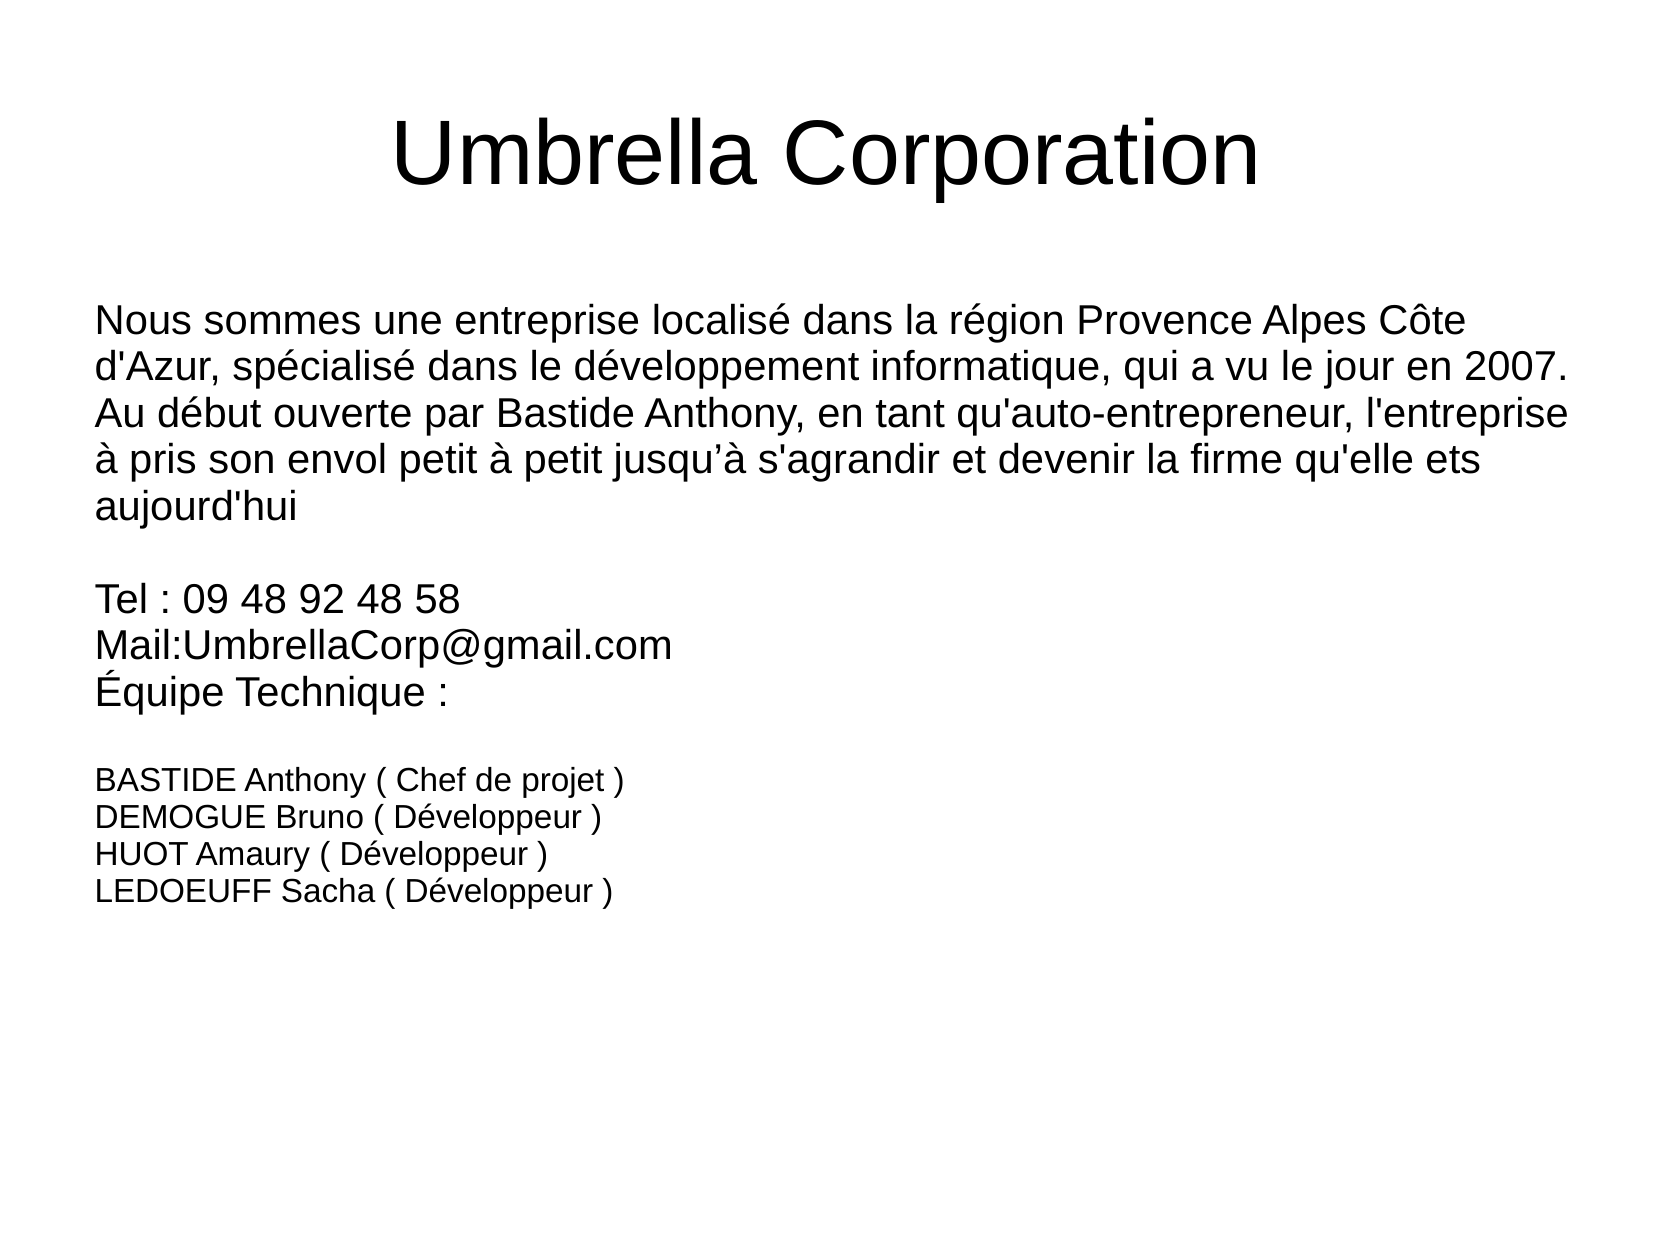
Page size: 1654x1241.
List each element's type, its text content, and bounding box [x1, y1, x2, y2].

subtitle Nous sommes une entreprise localisé dans la région Provence Alpes Côte d'Azur, spécialisé dans le développement informatique, qui a vu le jour en 2007. Au début ouverte par Bastide Anthony, en tant qu'auto-entrepreneur, l'entreprise à pris son envol petit à petit jusqu’à s'agrandir et devenir la firme qu'elle ets aujourd'hui Tel : 09 48 92 48 58 Mail:UmbrellaCorp@gmail.com Équipe Technique : BASTIDE Anthony ( Chef de projet ) DEMOGUE Bruno ( Développeur ) HUOT Amaury ( Développeur ) LEDOEUFF Sacha ( Développeur ) [94, 296, 1583, 1016]
title Umbrella Corporation [82, 49, 1571, 257]
